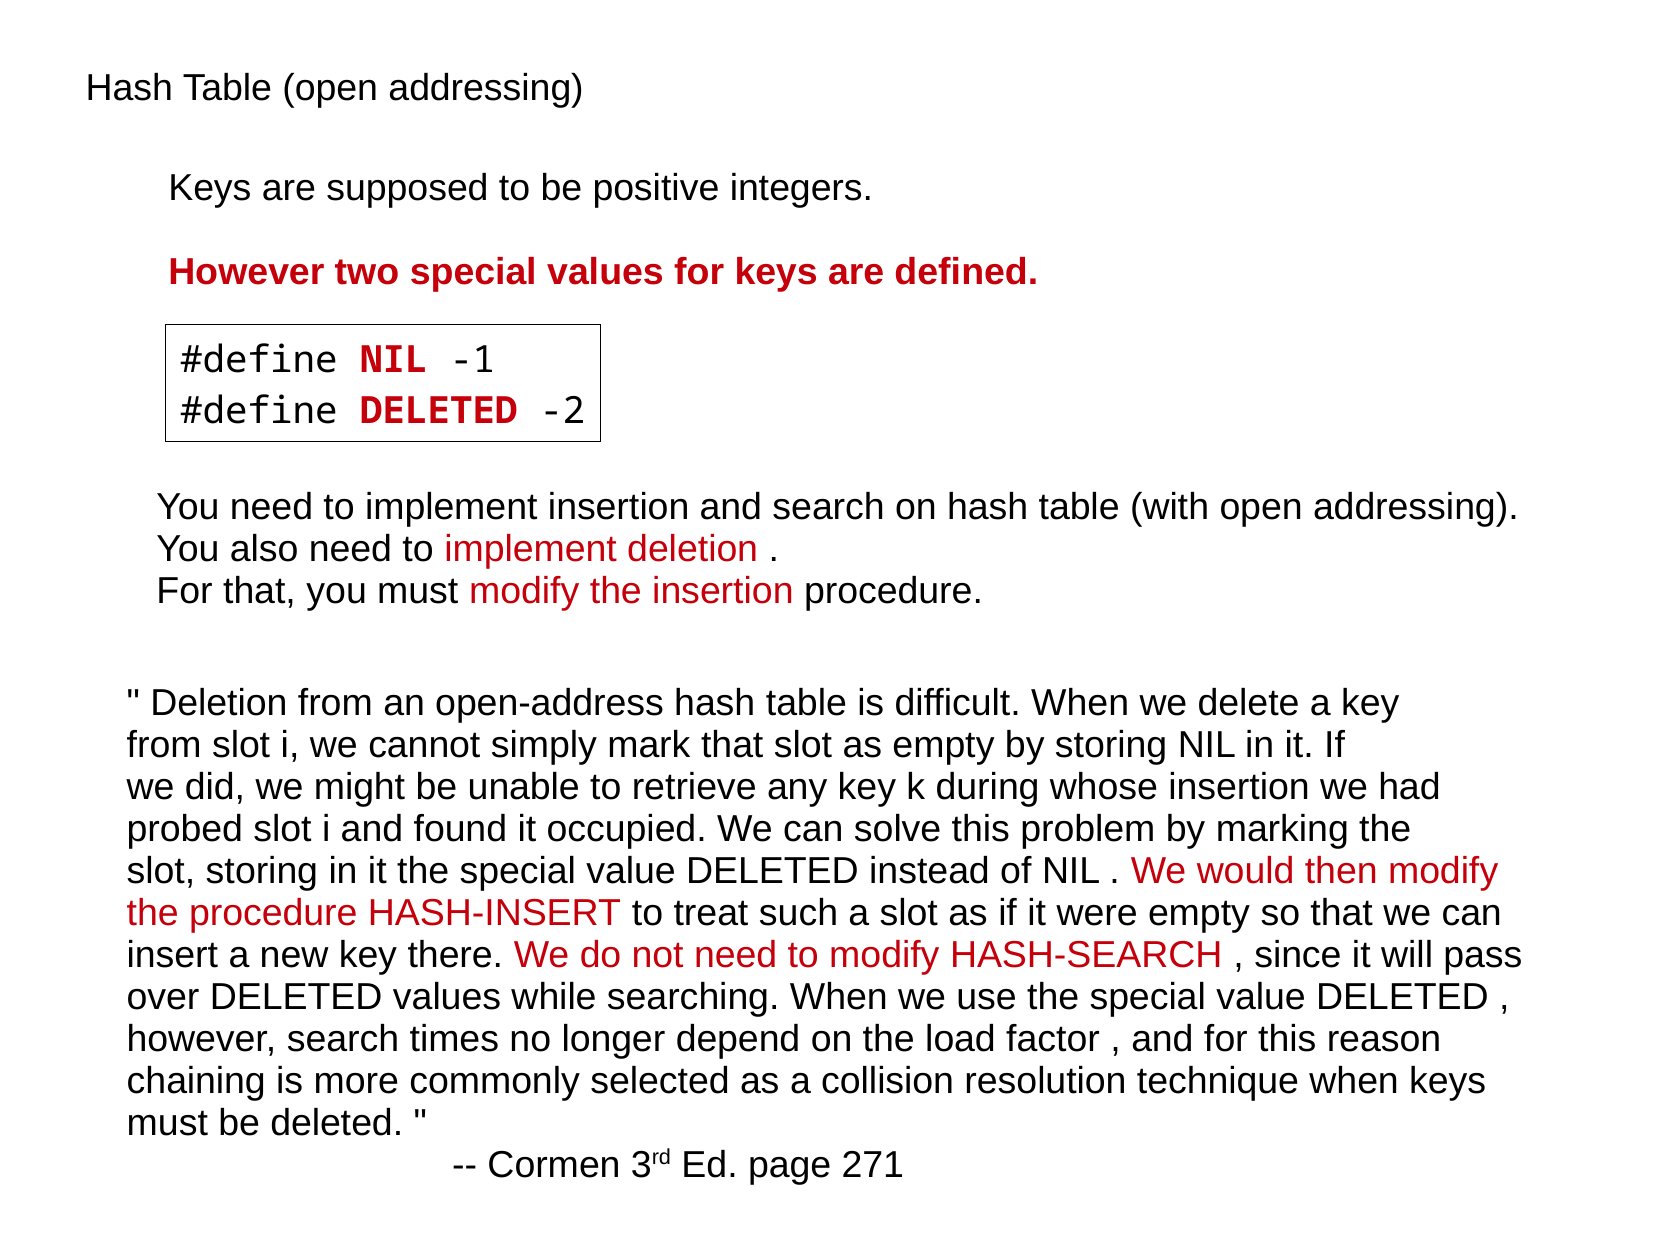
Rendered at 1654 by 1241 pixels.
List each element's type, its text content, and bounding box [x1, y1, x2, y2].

text_box Hash Table (open addressing) [70, 59, 599, 116]
text_box Keys are supposed to be positive integers. However two special values for keys are defined. [153, 159, 1054, 301]
text_box #define NIL -1 #define DELETED -2 [165, 324, 601, 430]
text_box You need to implement insertion and search on hash table (with open addressing). You also need to implement deletion . For that, you must modify the insertion procedure. [141, 478, 1535, 620]
text_box " Deletion from an open-address hash table is difficult. When we delete a key from slot i, we cannot simply mark that slot as empty by storing NIL in it. If we did, we might be unable to retrieve any key k during whose insertion we had probed slot i and found it occupied. We can solve this problem by marking the slot, storing in it the special value DELETED instead of NIL . We would then modify the procedure HASH-INSERT to treat such a slot as if it were empty so that we can insert a new key there. We do not need to modify HASH-SEARCH , since it will pass over DELETED values while searching. When we use the special value DELETED , however, search times no longer depend on the load factor , and for this reason chaining is more commonly selected as a collision resolution technique when keys must be deleted. " -- Cormen 3rd Ed. page 271 [111, 673, 1567, 1195]
